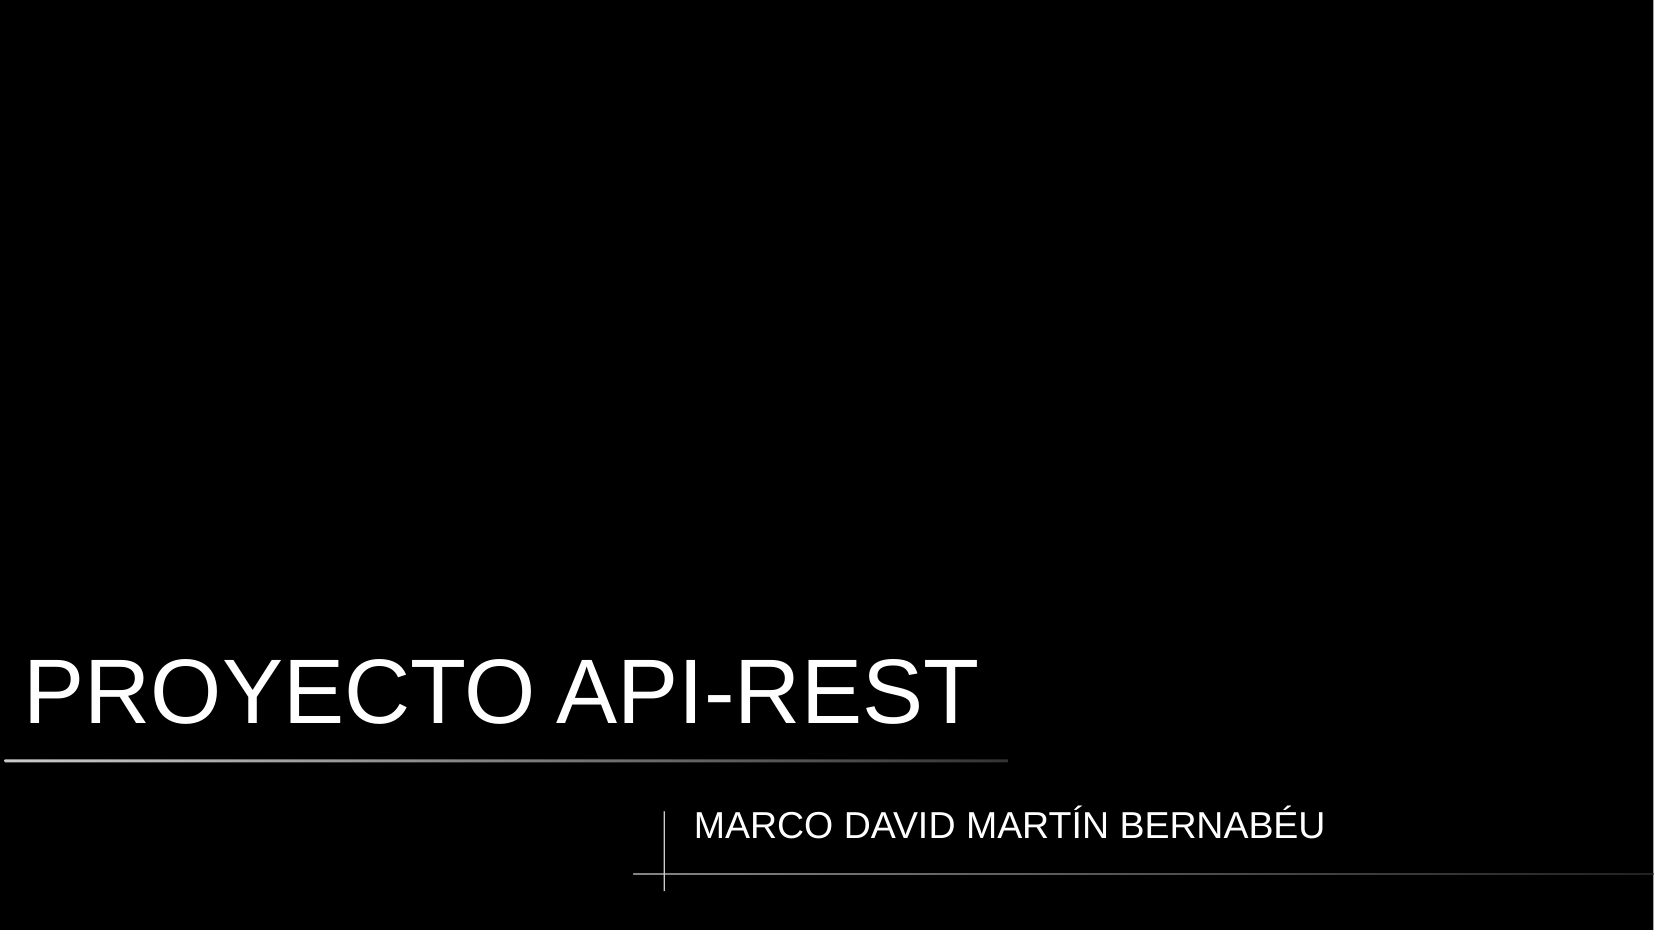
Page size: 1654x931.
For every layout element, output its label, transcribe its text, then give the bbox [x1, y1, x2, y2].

title PROYECTO API-REST [23, 637, 1501, 746]
text_box MARCO DAVID MARTÍN BERNABÉU [679, 797, 1625, 855]
